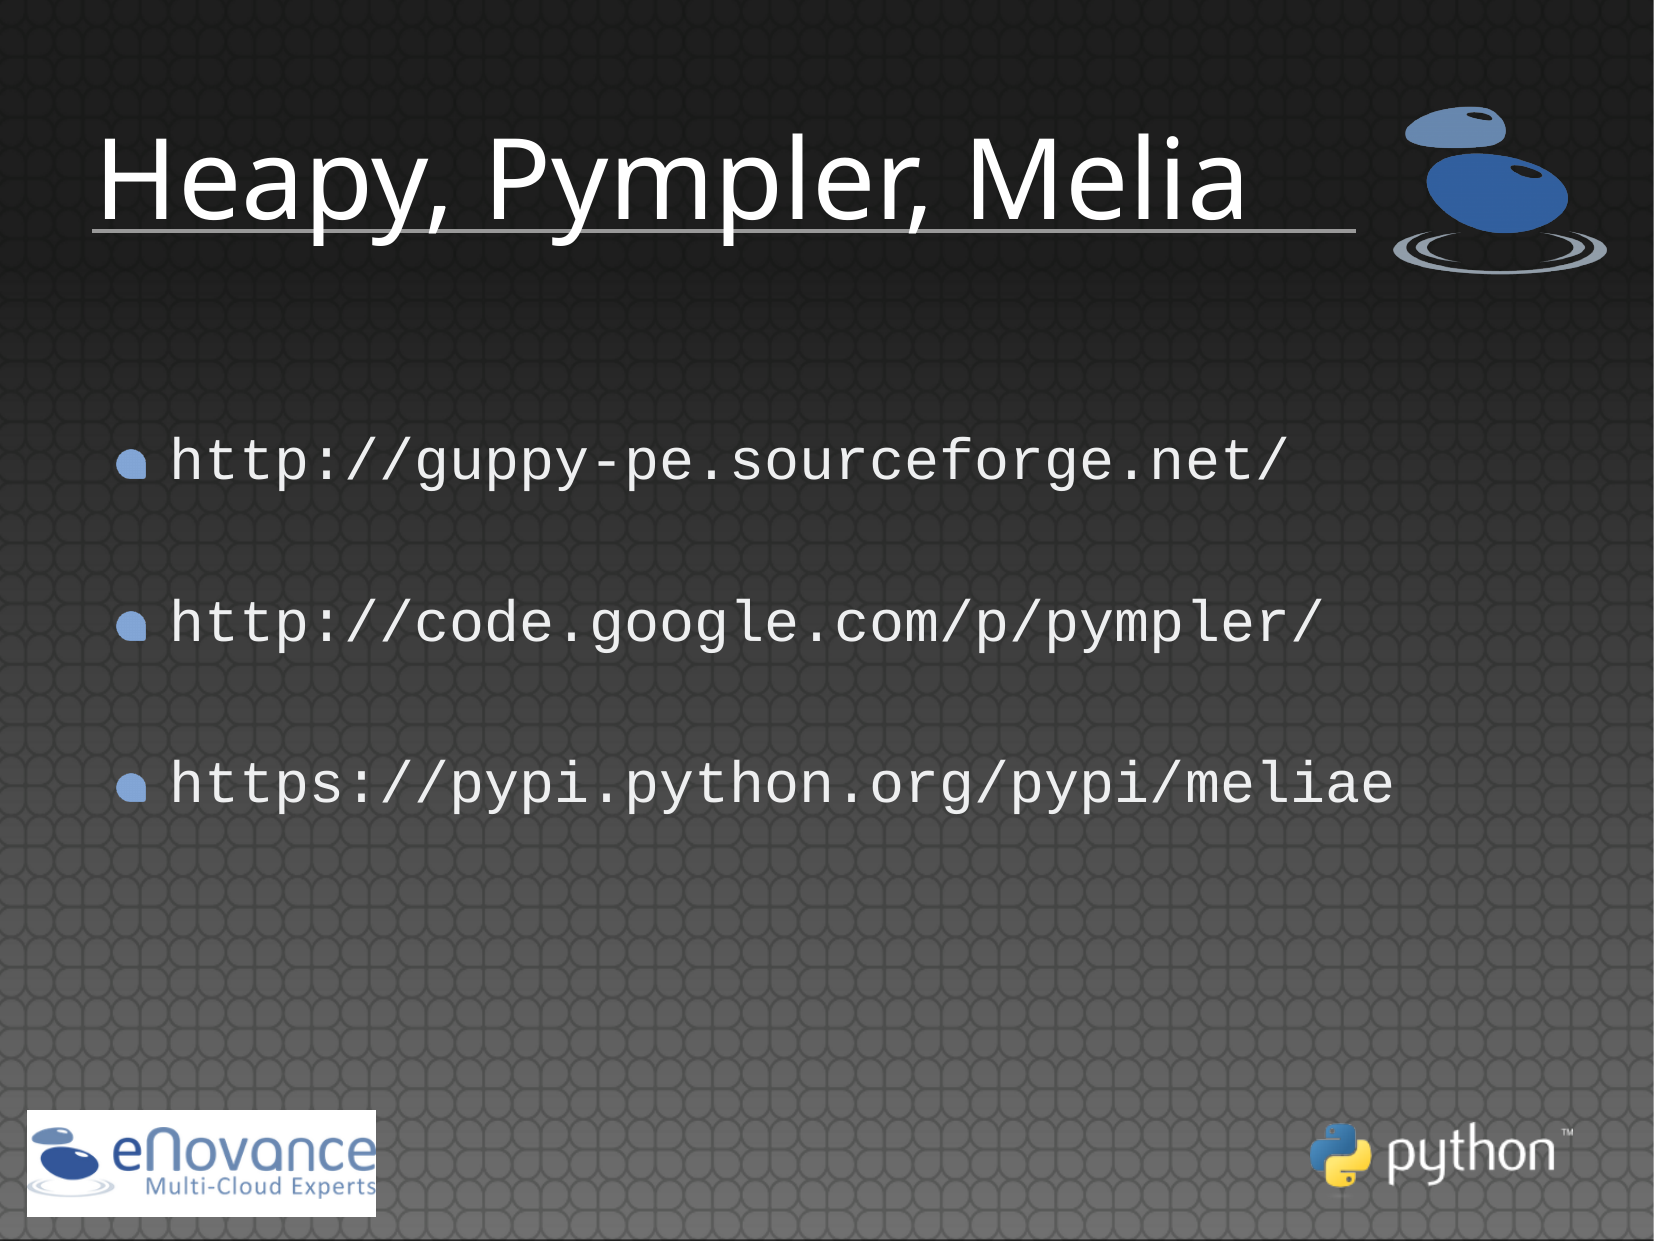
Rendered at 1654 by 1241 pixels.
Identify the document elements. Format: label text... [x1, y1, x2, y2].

picture [0, 0, 1654, 1241]
list http://guppy-pe.sourceforge.net/ http://code.google.com/p/pympler/ https://pypi.python.org/pypi/meliae [98, 431, 1503, 919]
title Heapy, Pympler, Melia [94, 100, 1426, 251]
